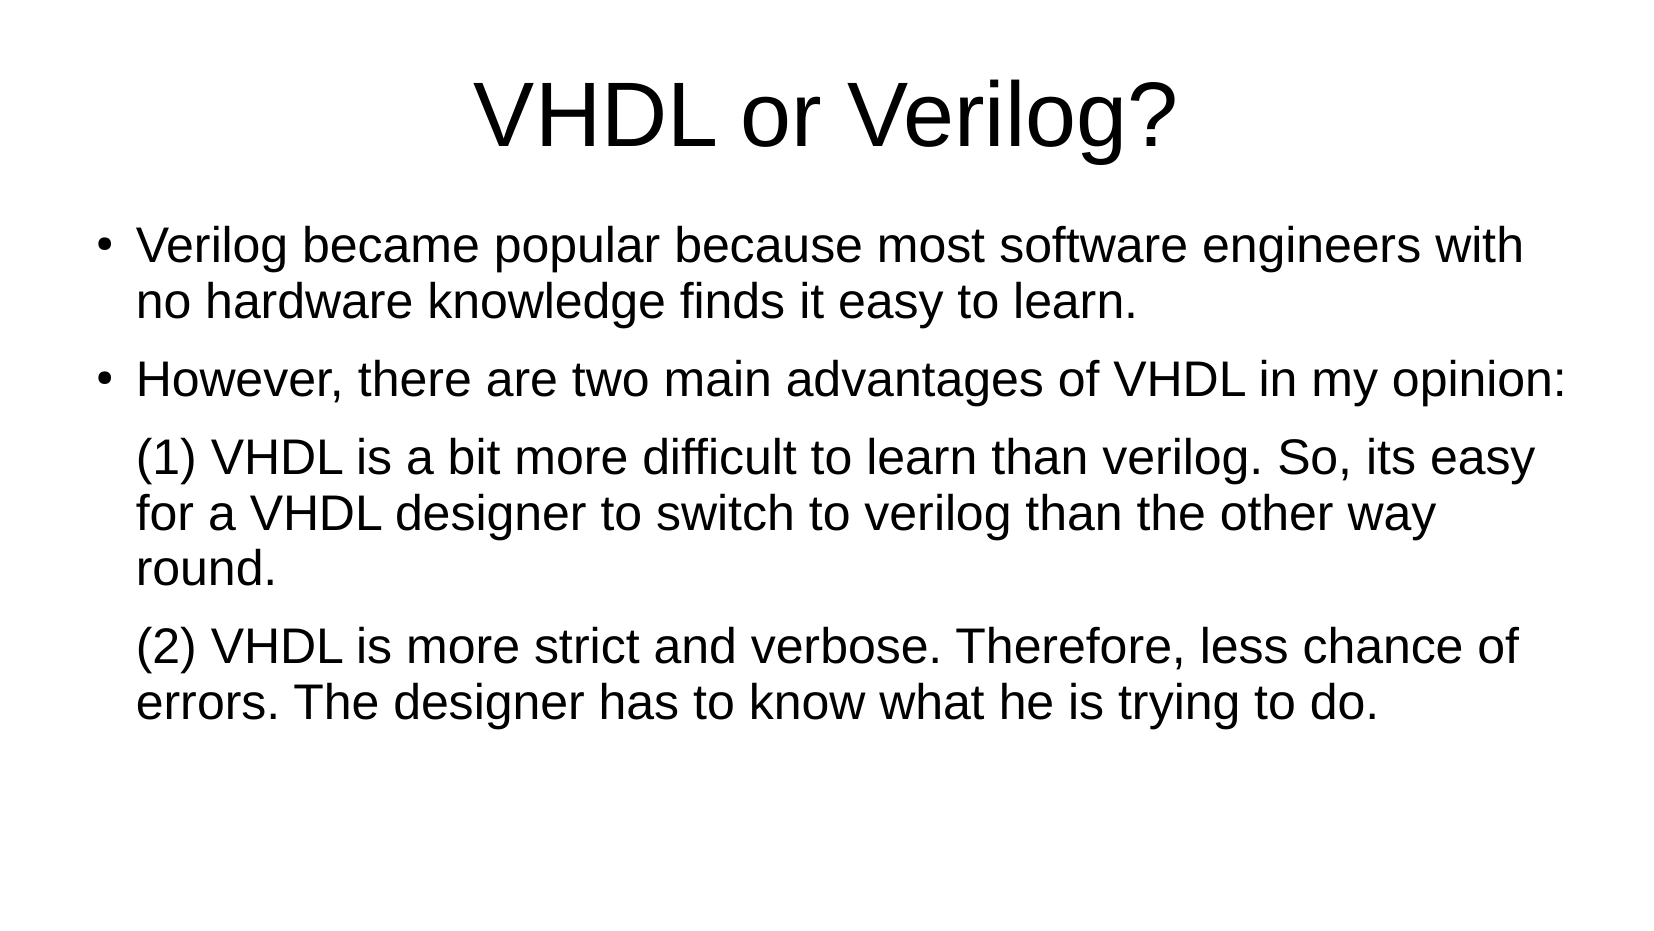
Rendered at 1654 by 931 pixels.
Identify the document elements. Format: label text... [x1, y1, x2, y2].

list Verilog became popular because most software engineers with no hardware knowledge finds it easy to learn. However, there are two main advantages of VHDL in my opinion: (1) VHDL is a bit more difficult to learn than verilog. So, its easy for a VHDL designer to switch to verilog than the other way round. (2) VHDL is more strict and verbose. Therefore, less chance of errors. The designer has to know what he is trying to do. [82, 217, 1571, 758]
title VHDL or Verilog? [82, 37, 1571, 193]
